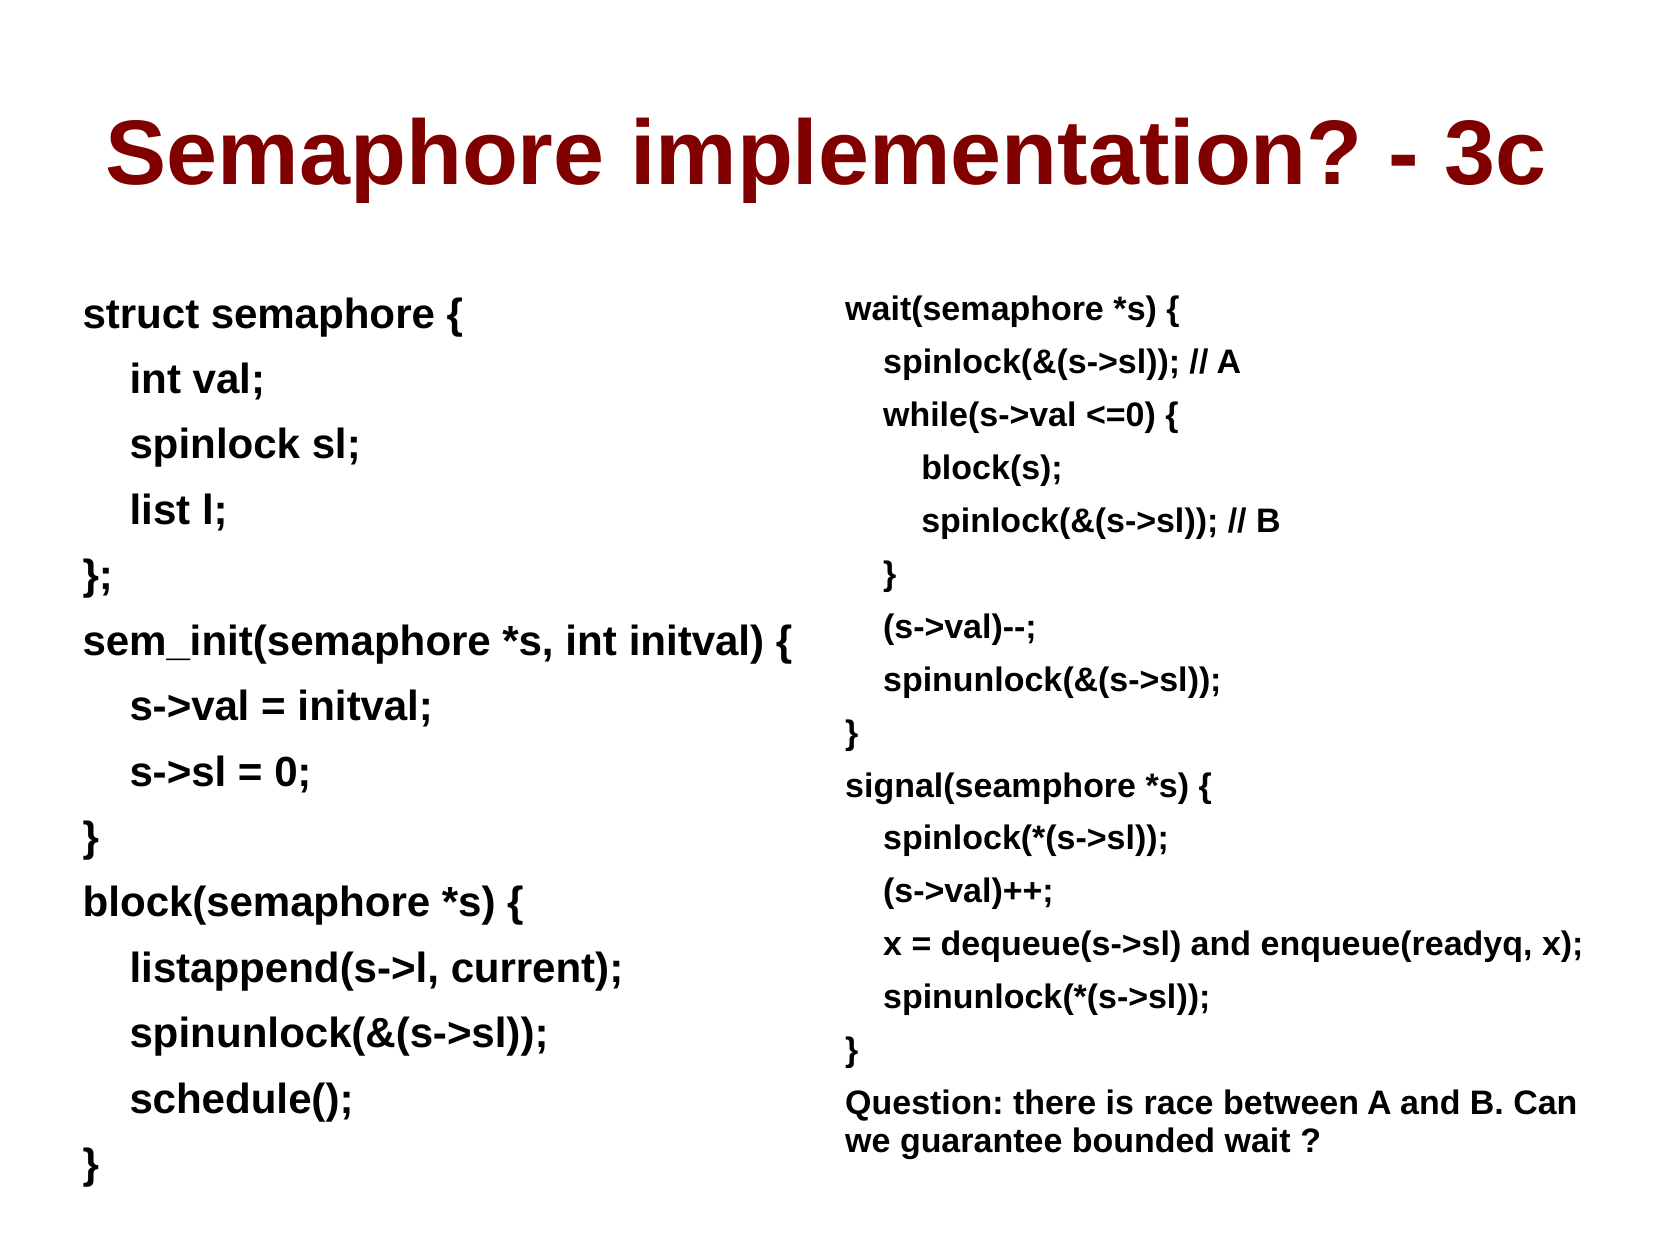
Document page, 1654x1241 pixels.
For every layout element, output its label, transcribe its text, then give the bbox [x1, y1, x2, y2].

title Semaphore implementation? - 3c [82, 49, 1571, 257]
list wait(semaphore *s) { spinlock(&(s->sl)); // A while(s->val <=0) { block(s); spinlock(&(s->sl)); // B } (s->val)--; spinunlock(&(s->sl)); } signal(seamphore *s) { spinlock(*(s->sl)); (s->val)++; x = dequeue(s->sl) and enqueue(readyq, x); spinunlock(*(s->sl)); } Question: there is race between A and B. Can we guarantee bounded wait ? [845, 290, 1595, 1193]
list struct semaphore { int val; spinlock sl; list l; }; sem_init(semaphore *s, int initval) { s->val = initval; s->sl = 0; } block(semaphore *s) { listappend(s->l, current); spinunlock(&(s->sl)); schedule(); } [82, 290, 804, 1217]
